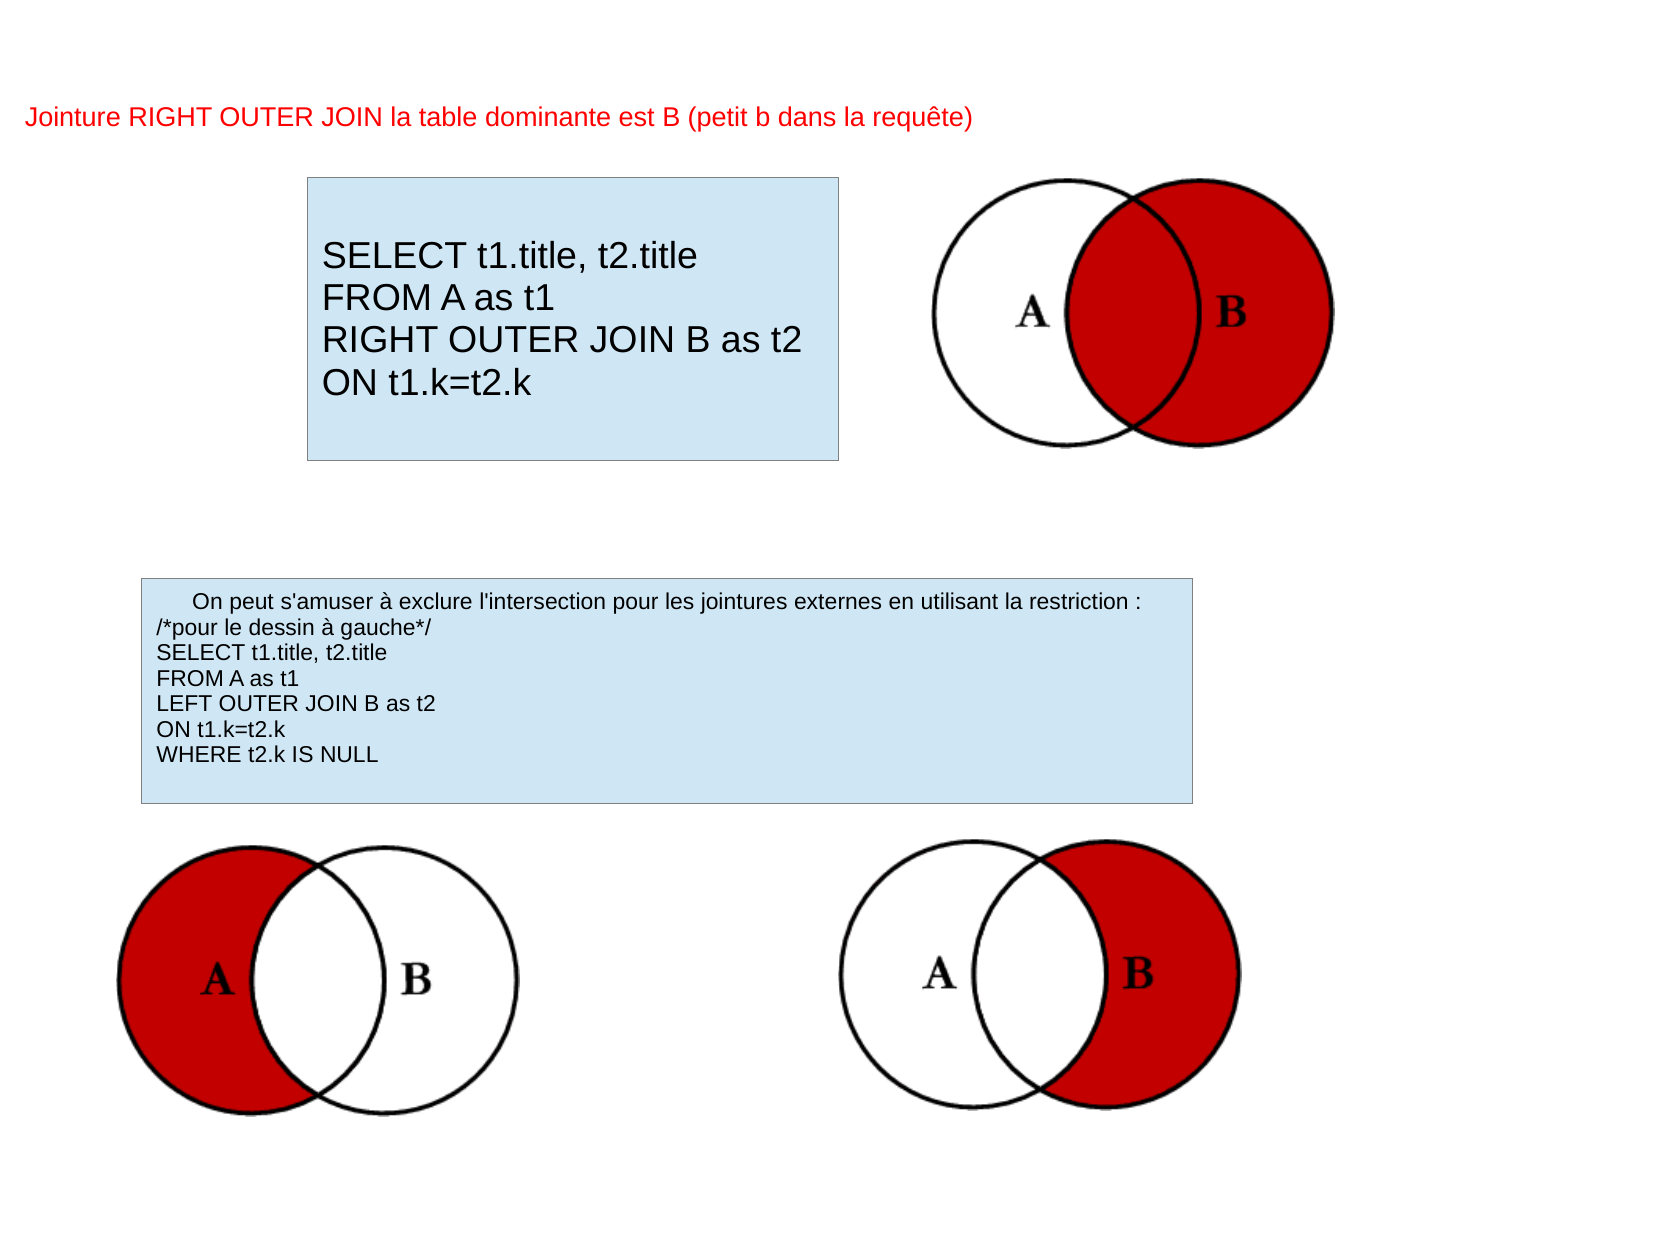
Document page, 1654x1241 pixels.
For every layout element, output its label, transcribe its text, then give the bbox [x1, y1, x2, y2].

text_box On peut s'amuser à exclure l'intersection pour les jointures externes en utilisant la restriction : /*pour le dessin à gauche*/ SELECT t1.title, t2.title FROM A as t1 LEFT OUTER JOIN B as t2 ON t1.k=t2.k WHERE t2.k IS NULL [141, 578, 1193, 804]
text_box SELECT t1.title, t2.title FROM A as t1 RIGHT OUTER JOIN B as t2 ON t1.k=t2.k [307, 177, 839, 461]
text_box Jointure RIGHT OUTER JOIN la table dominante est B (petit b dans la requête) [10, 94, 1654, 1241]
picture [931, 177, 1335, 449]
picture [838, 838, 1242, 1111]
picture [116, 844, 520, 1117]
